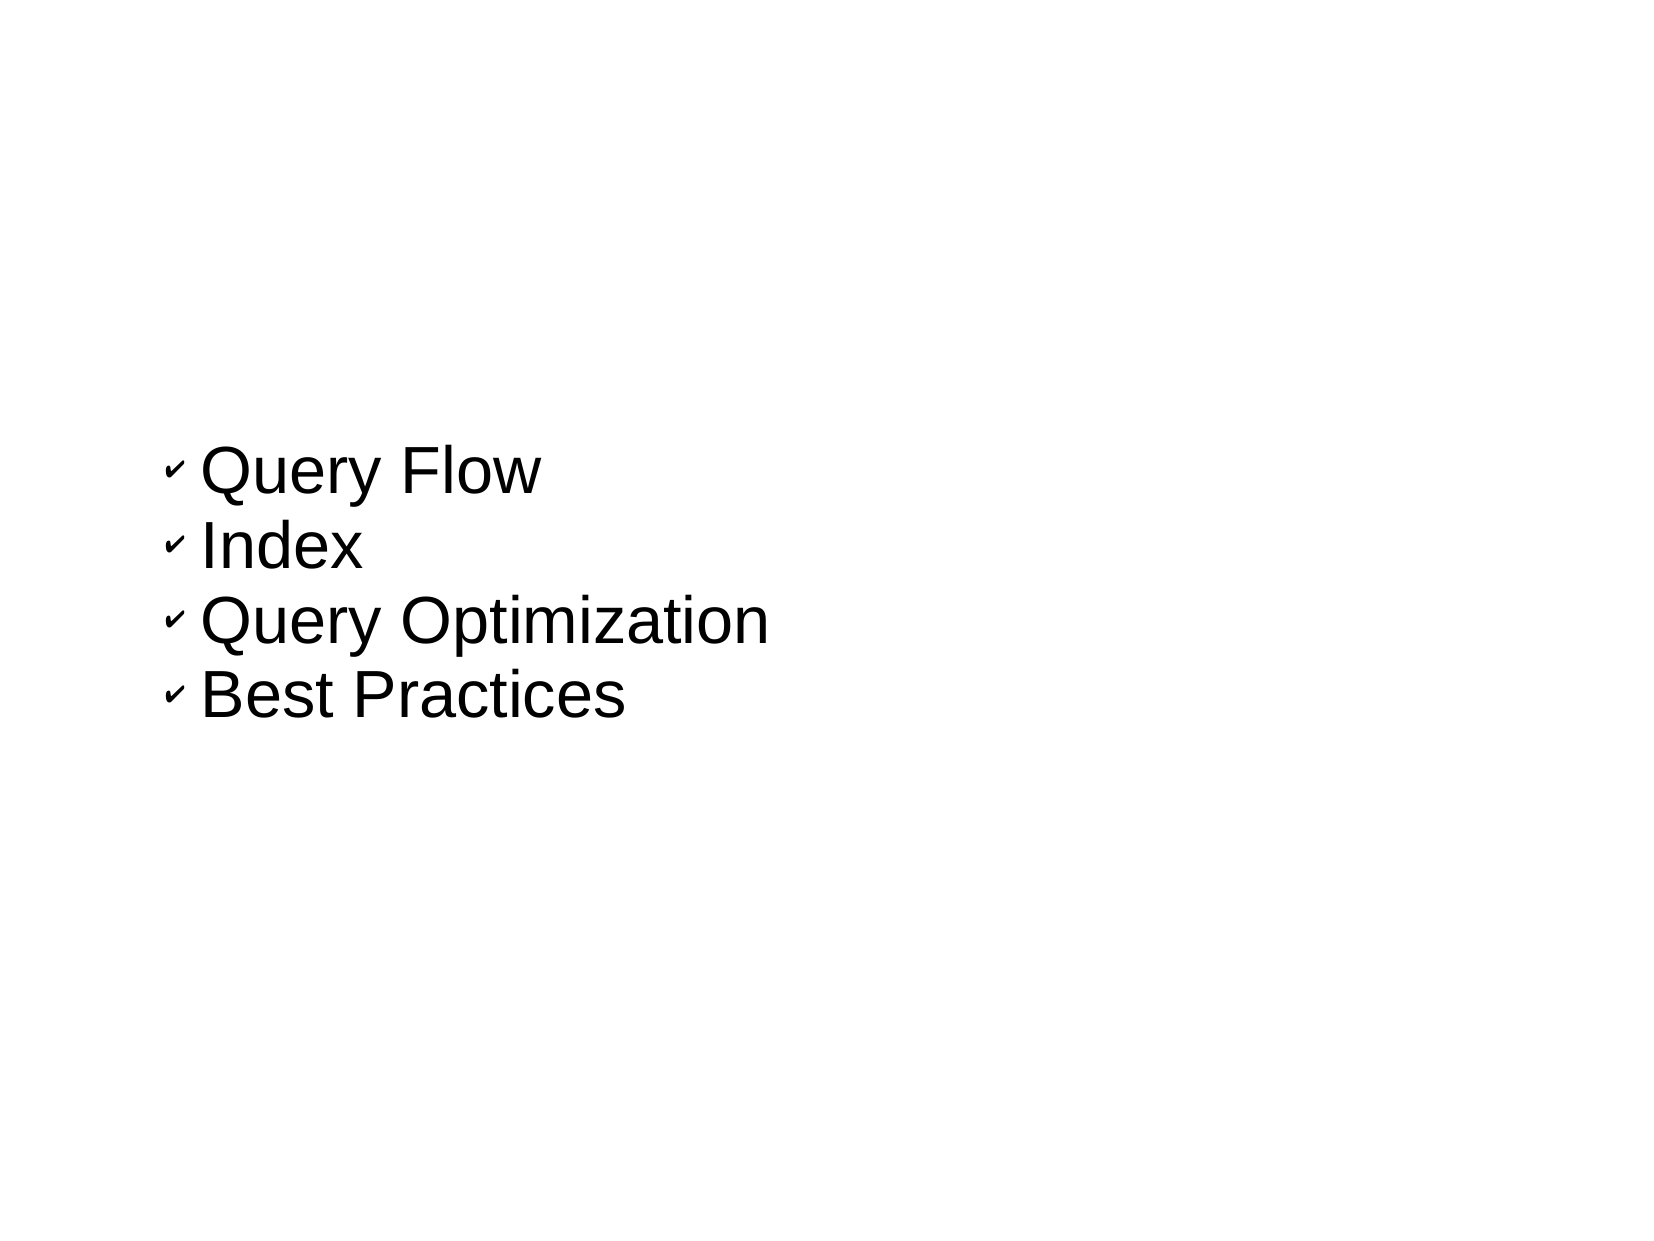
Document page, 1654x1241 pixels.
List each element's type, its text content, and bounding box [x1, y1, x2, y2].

subtitle Query Flow Index Query Optimization Best Practices [165, 260, 1654, 980]
